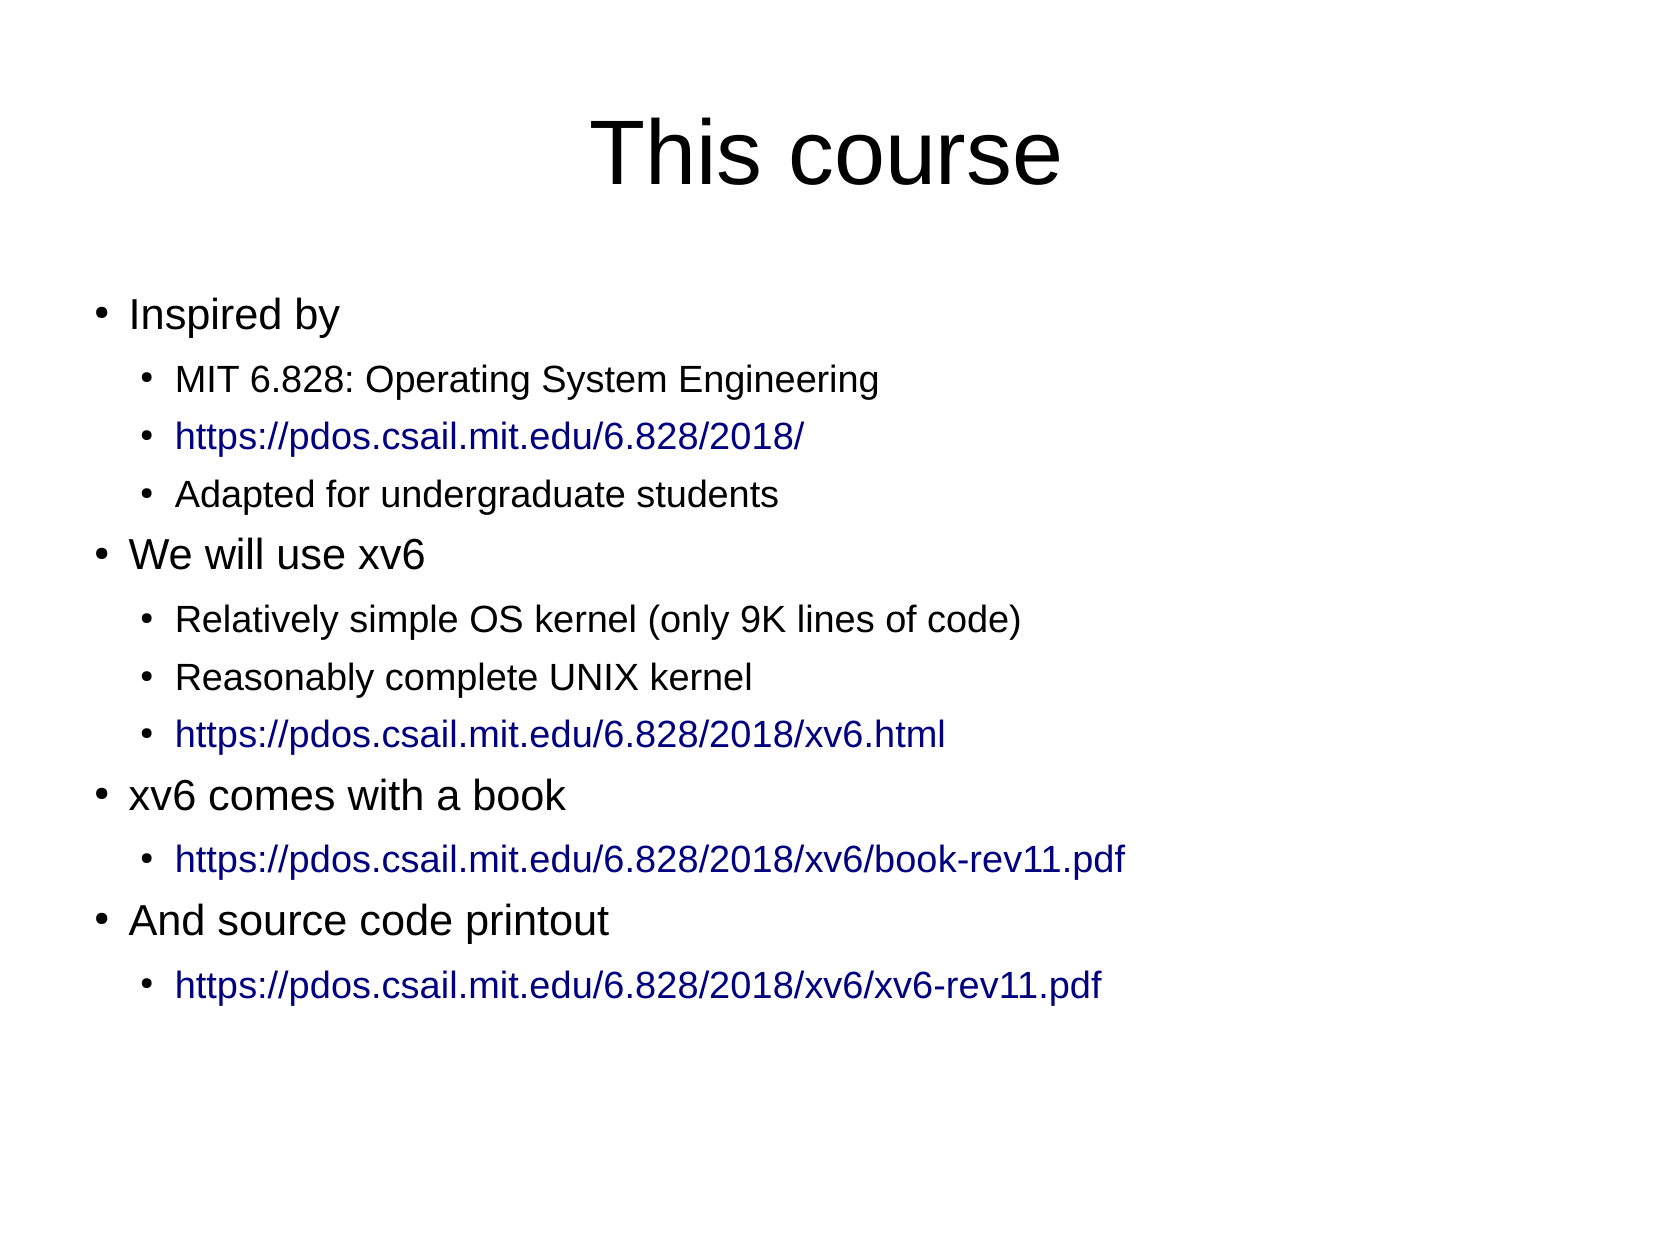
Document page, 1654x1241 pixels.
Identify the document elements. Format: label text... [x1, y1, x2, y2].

list Inspired by MIT 6.828: Operating System Engineering https://pdos.csail.mit.edu/6.828/2018/ Adapted for undergraduate students We will use xv6 Relatively simple OS kernel (only 9K lines of code) Reasonably complete UNIX kernel https://pdos.csail.mit.edu/6.828/2018/xv6.html xv6 comes with a book https://pdos.csail.mit.edu/6.828/2018/xv6/book-rev11.pdf And source code printout https://pdos.csail.mit.edu/6.828/2018/xv6/xv6-rev11.pdf [82, 290, 1571, 1010]
title This course [82, 49, 1571, 257]
